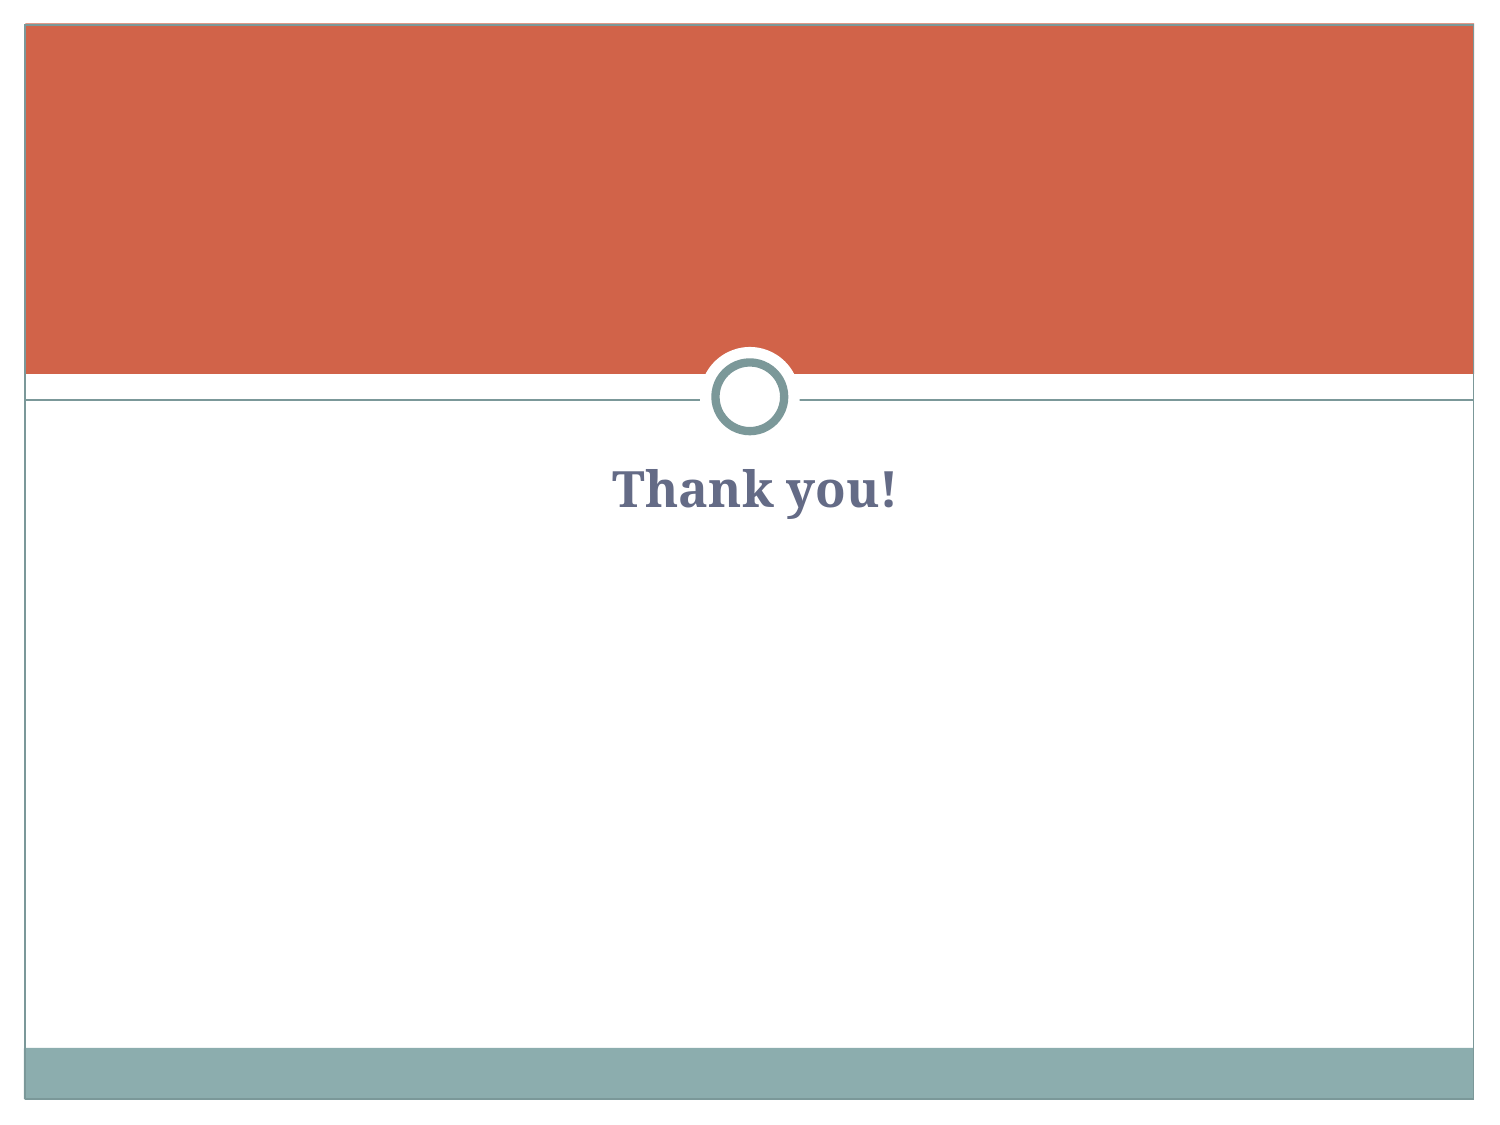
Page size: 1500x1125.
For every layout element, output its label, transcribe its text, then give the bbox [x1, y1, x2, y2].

text_box Thank you! [224, 449, 1288, 725]
